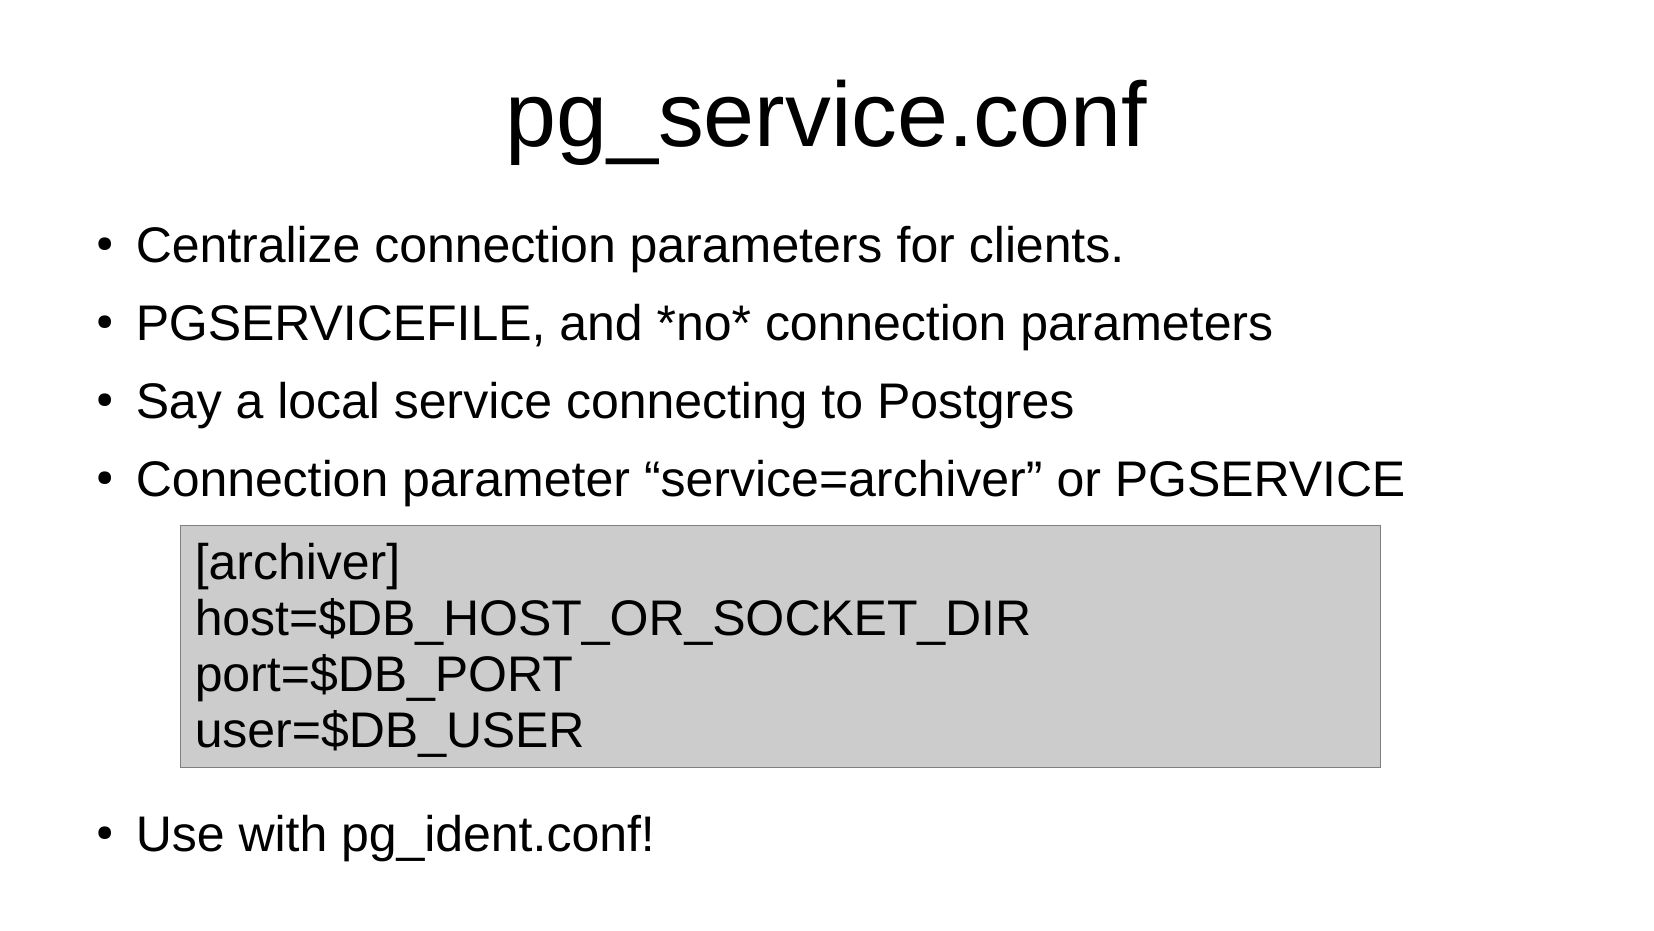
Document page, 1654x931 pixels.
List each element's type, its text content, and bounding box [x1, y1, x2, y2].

text_box [archiver] host=$DB_HOST_OR_SOCKET_DIR port=$DB_PORT user=$DB_USER [180, 525, 1381, 768]
list Centralize connection parameters for clients. PGSERVICEFILE, and *no* connection parameters Say a local service connecting to Postgres Connection parameter “service=archiver” or PGSERVICE Use with pg_ident.conf! [82, 217, 1571, 871]
title pg_service.conf [82, 37, 1571, 193]
